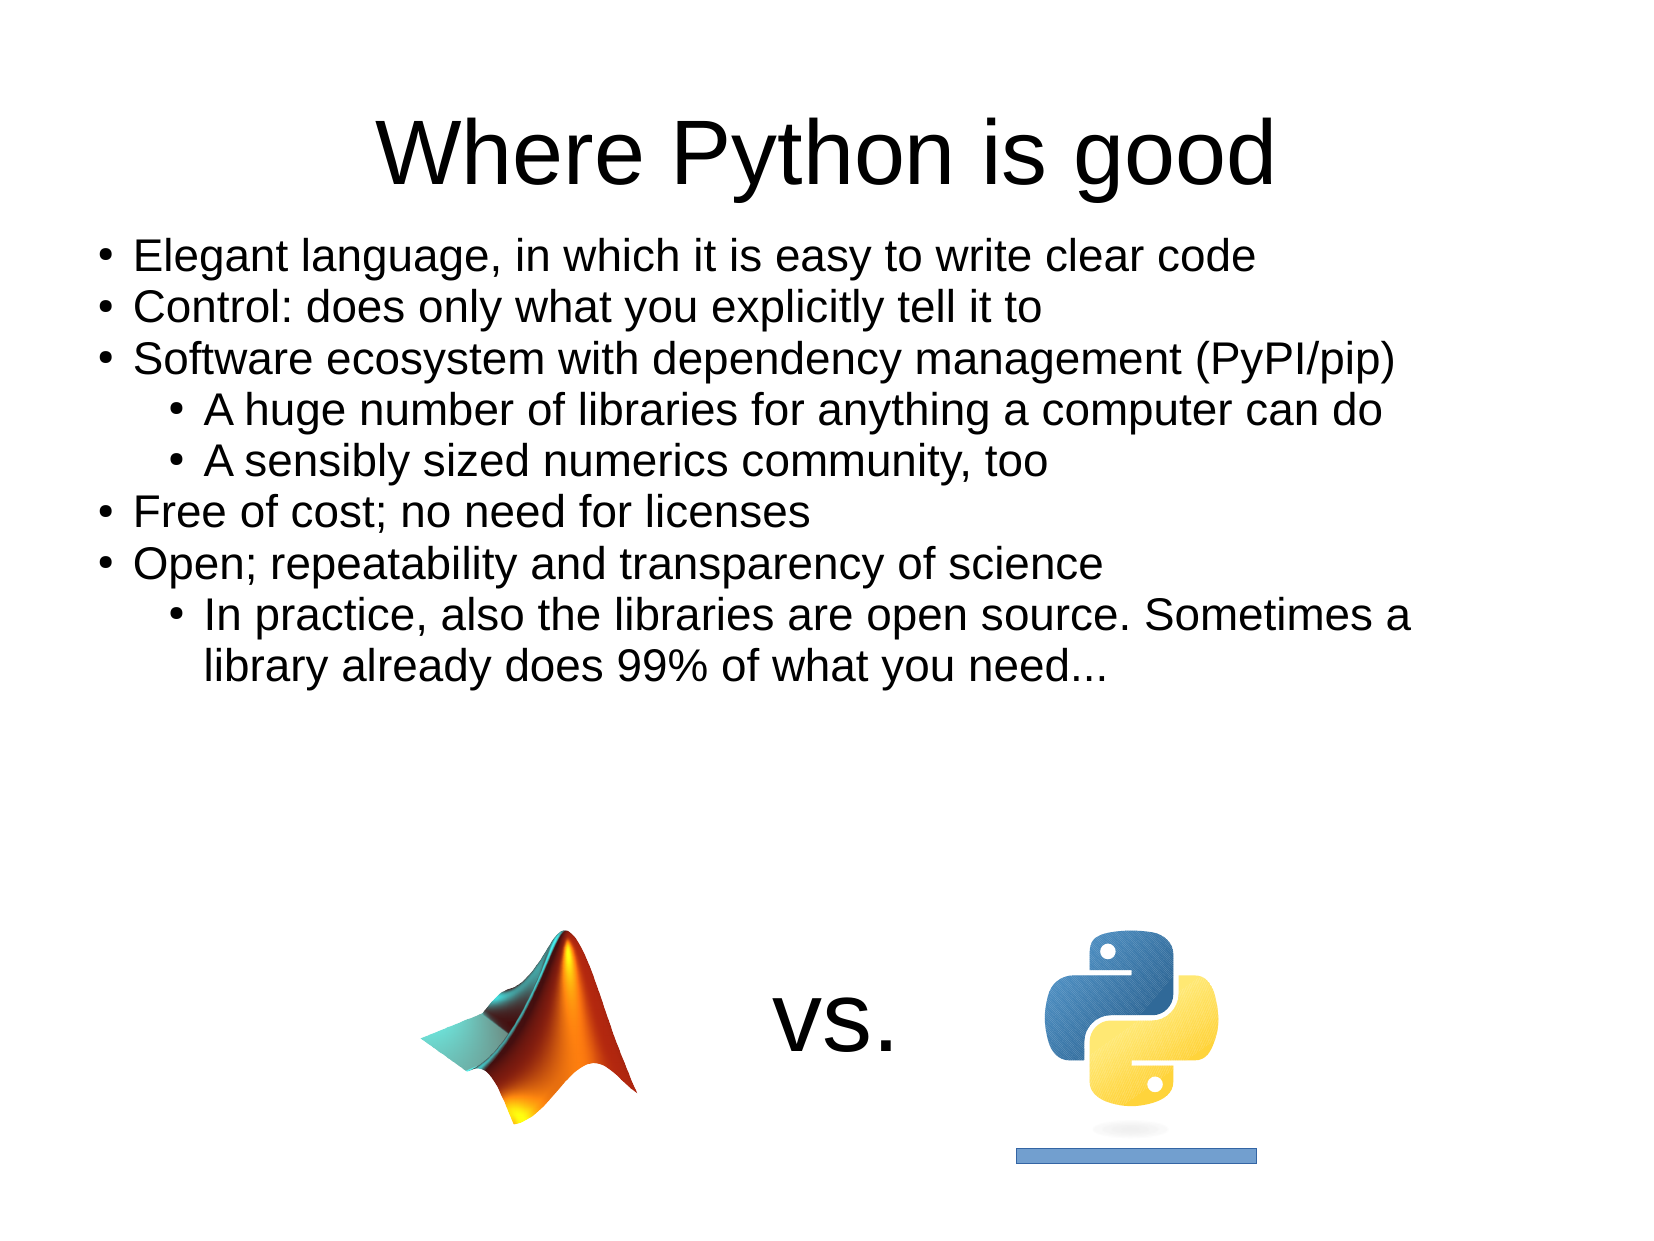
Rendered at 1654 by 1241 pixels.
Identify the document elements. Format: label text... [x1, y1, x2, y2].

title Where Python is good [82, 49, 1571, 257]
picture [420, 929, 638, 1126]
text_box Elegant language, in which it is easy to write clear code Control: does only what you explicitly tell it to Software ecosystem with dependency management (PyPI/pip) A huge number of libraries for anything a computer can do A sensibly sized numerics community, too Free of cost; no need for licenses Open; repeatability and transparency of science In practice, also the libraries are open source. Sometimes a library already does 99% of what you need... [82, 222, 1561, 790]
text_box [1016, 1148, 1257, 1164]
text_box vs. [758, 953, 916, 1081]
picture [1044, 930, 1231, 1148]
